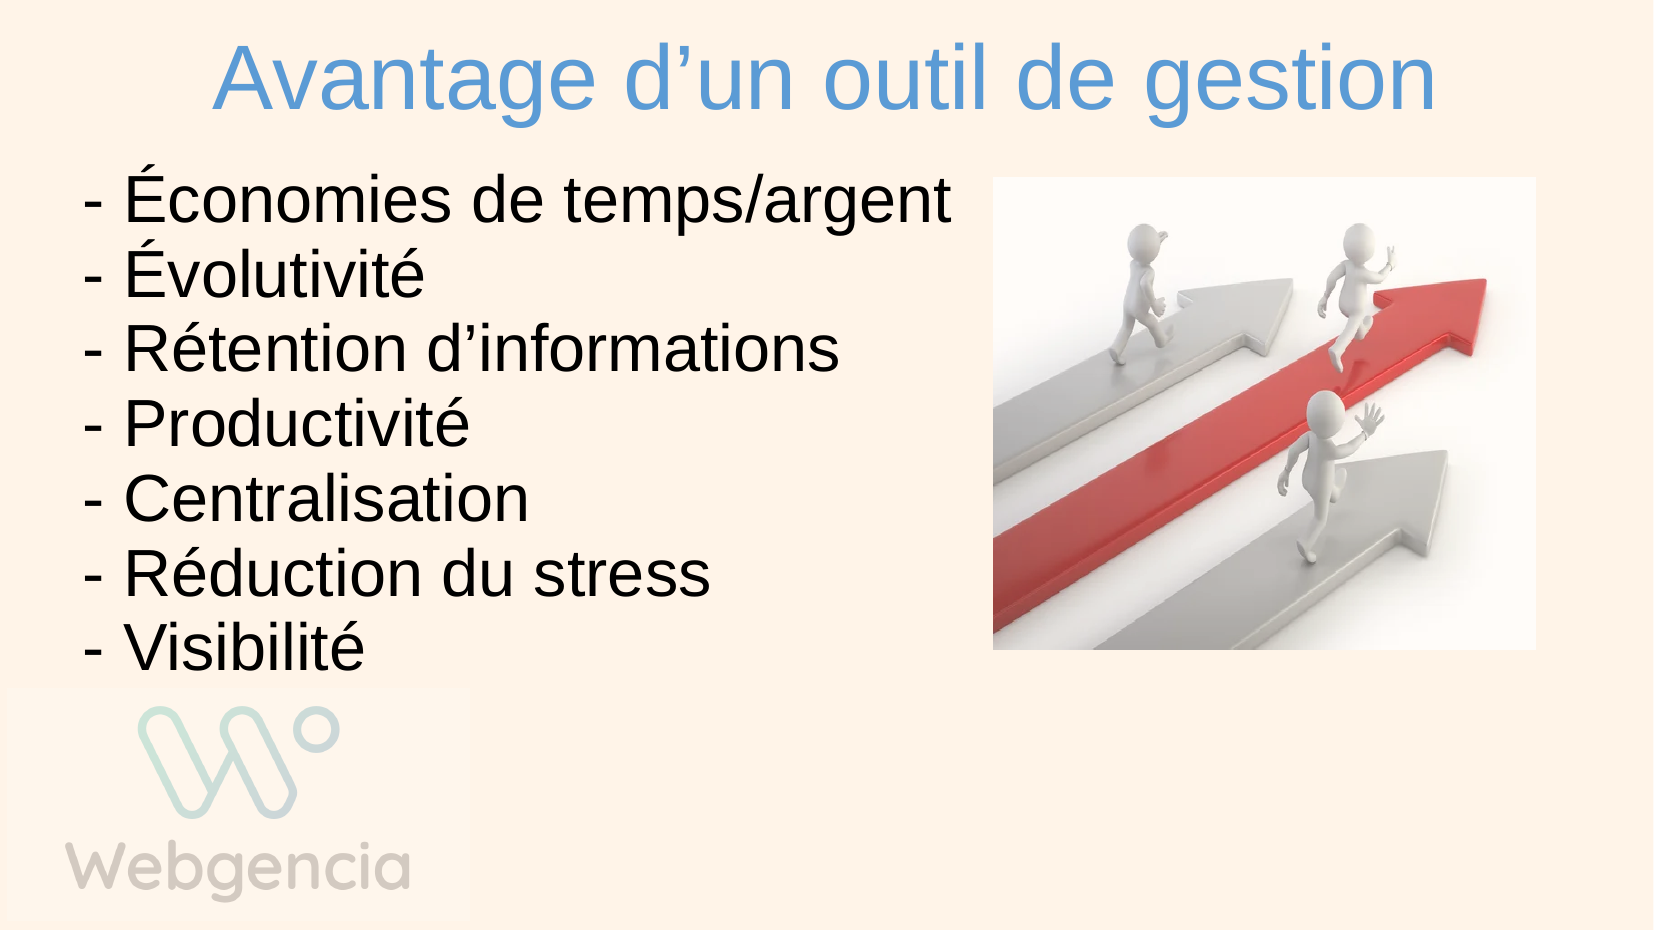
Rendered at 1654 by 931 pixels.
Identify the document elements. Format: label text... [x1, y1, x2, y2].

picture [993, 177, 1536, 650]
title Avantage d’un outil de gestion [82, 0, 1571, 156]
subtitle - Économies de temps/argent - Évolutivité - Rétention d’informations - Productivité - Centralisation - Réduction du stress - Visibilité [82, 124, 975, 798]
picture [7, 688, 470, 921]
